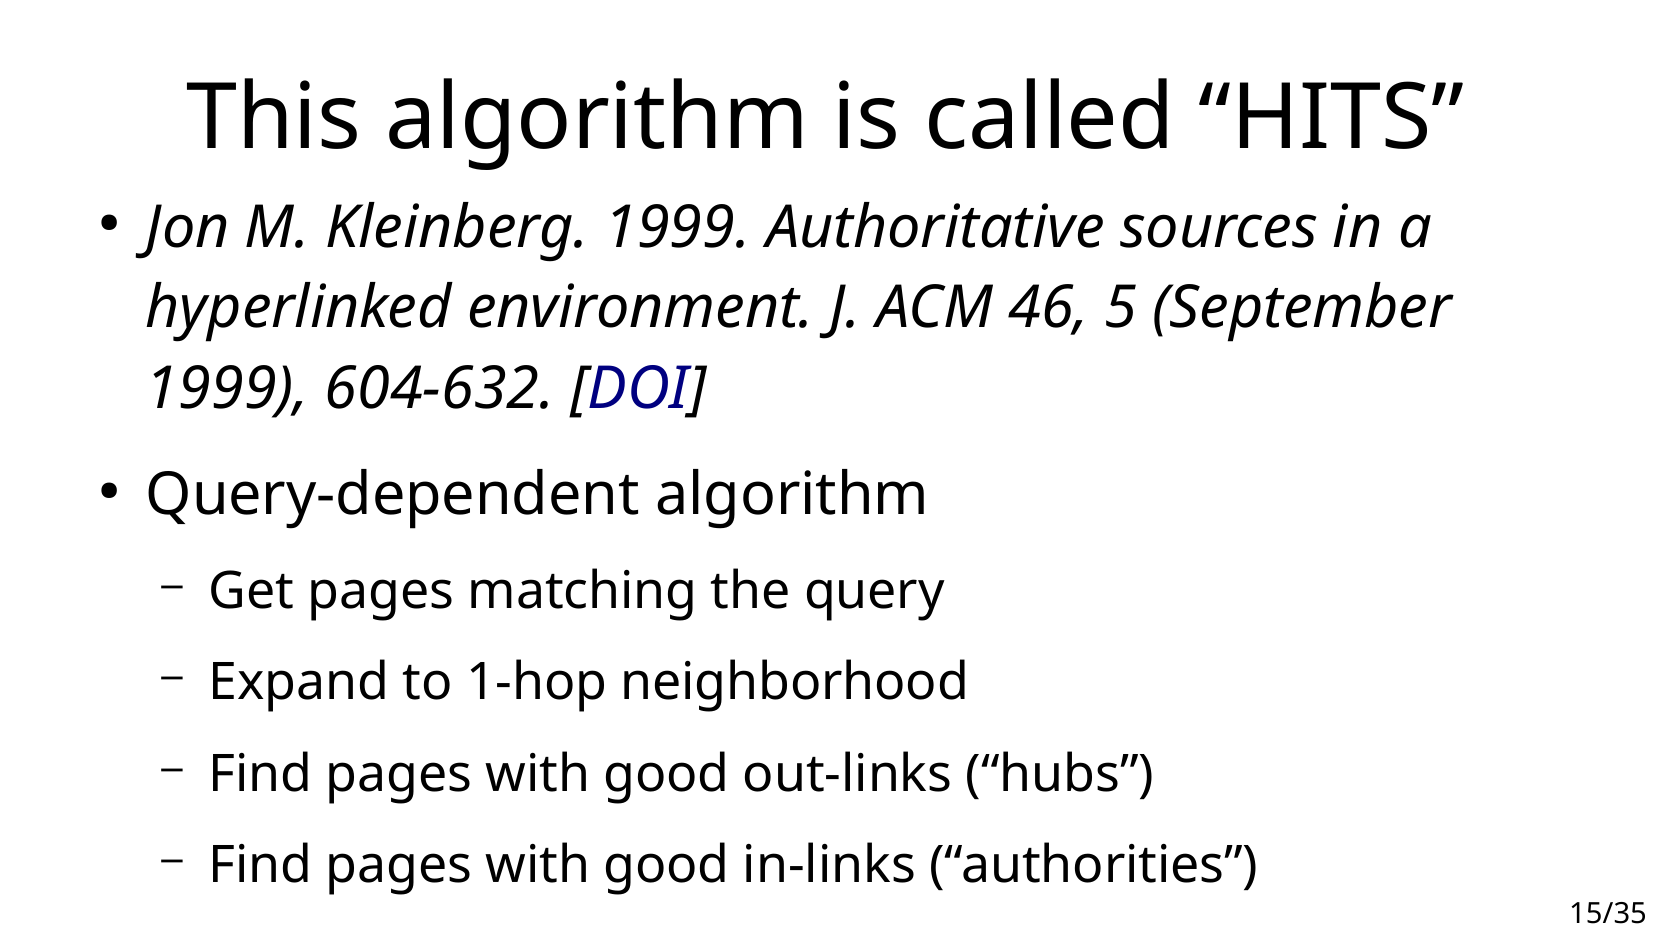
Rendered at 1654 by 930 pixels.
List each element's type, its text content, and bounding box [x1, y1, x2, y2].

title This algorithm is called “HITS” [82, 1, 1571, 183]
list Jon M. Kleinberg. 1999. Authoritative sources in a hyperlinked environment. J. ACM 46, 5 (September 1999), 604-632. [DOI] Query-dependent algorithm Get pages matching the query Expand to 1-hop neighborhood Find pages with good out-links (“hubs”) Find pages with good in-links (“authorities”) [82, 183, 1571, 904]
